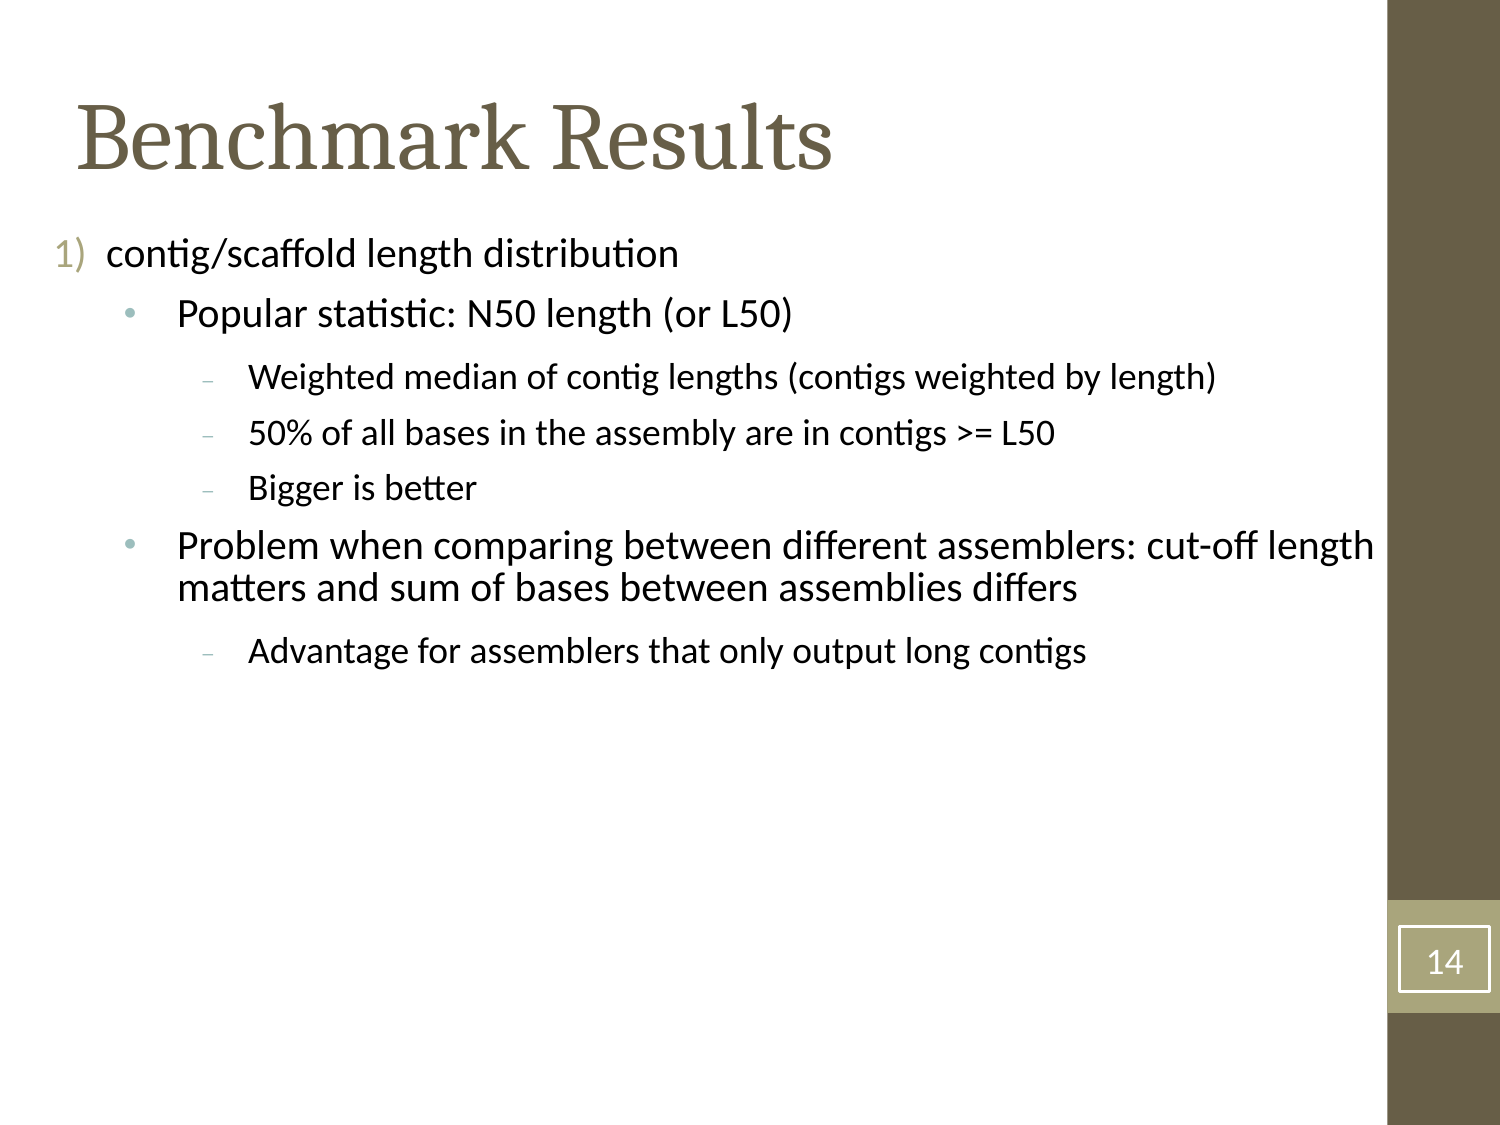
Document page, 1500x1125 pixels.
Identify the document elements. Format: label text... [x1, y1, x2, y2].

title Benchmark Results [75, 82, 1326, 195]
list contig/scaffold length distribution Popular statistic: N50 length (or L50) Weighted median of contig lengths (contigs weighted by length) 50% of all bases in the assembly are in contigs >= L50 Bigger is better Problem when comparing between different assemblers: cut-off length matters and sum of bases between assemblies differs Advantage for assemblers that only output long contigs [35, 236, 1382, 1063]
